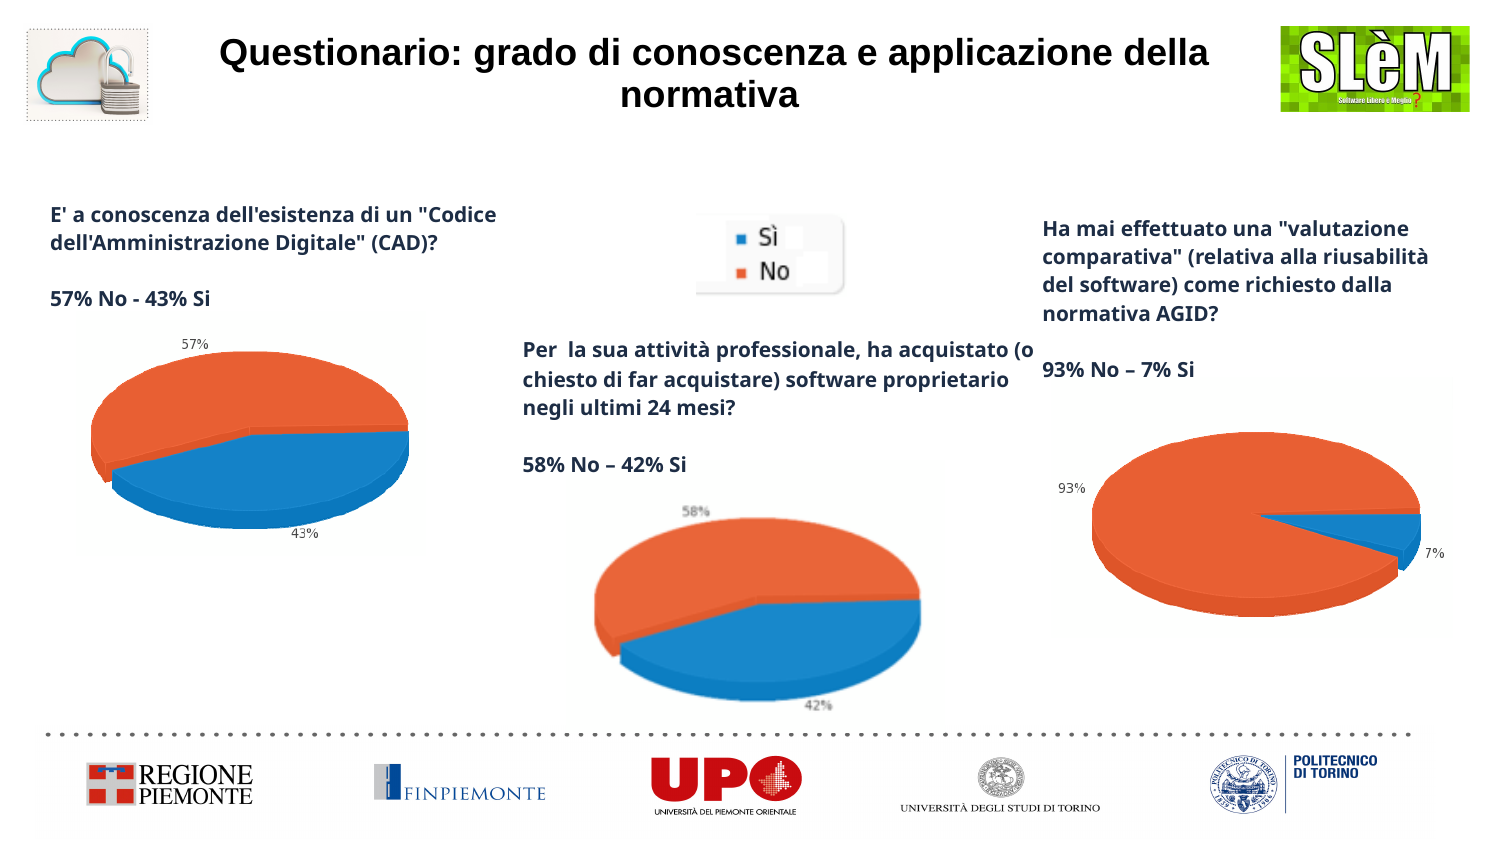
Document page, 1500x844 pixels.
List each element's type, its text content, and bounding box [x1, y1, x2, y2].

picture [1051, 377, 1453, 638]
picture [35, 473, 1436, 839]
picture [696, 212, 852, 300]
picture [23, 23, 153, 125]
text_box Questionario: grado di conoscenza e applicazione della normativa [165, 23, 1264, 154]
text_box E' a conoscenza dell'esistenza di un "Codice dell'Amministrazione Digitale" (CAD)? 57% No - 43% Si [35, 192, 697, 308]
picture [1280, 26, 1470, 112]
text_box Per la sua attività professionale, ha acquistato (o chiesto di far acquistare) software proprietario negli ultimi 24 mesi? 58% No – 42% Si [507, 315, 1075, 473]
text_box Ha mai effettuato una "valutazione comparativa" (relativa alla riusabilità del software) come richiesto dalla normativa AGID? 93% No – 7% Si [1027, 206, 1477, 373]
picture [76, 311, 426, 556]
